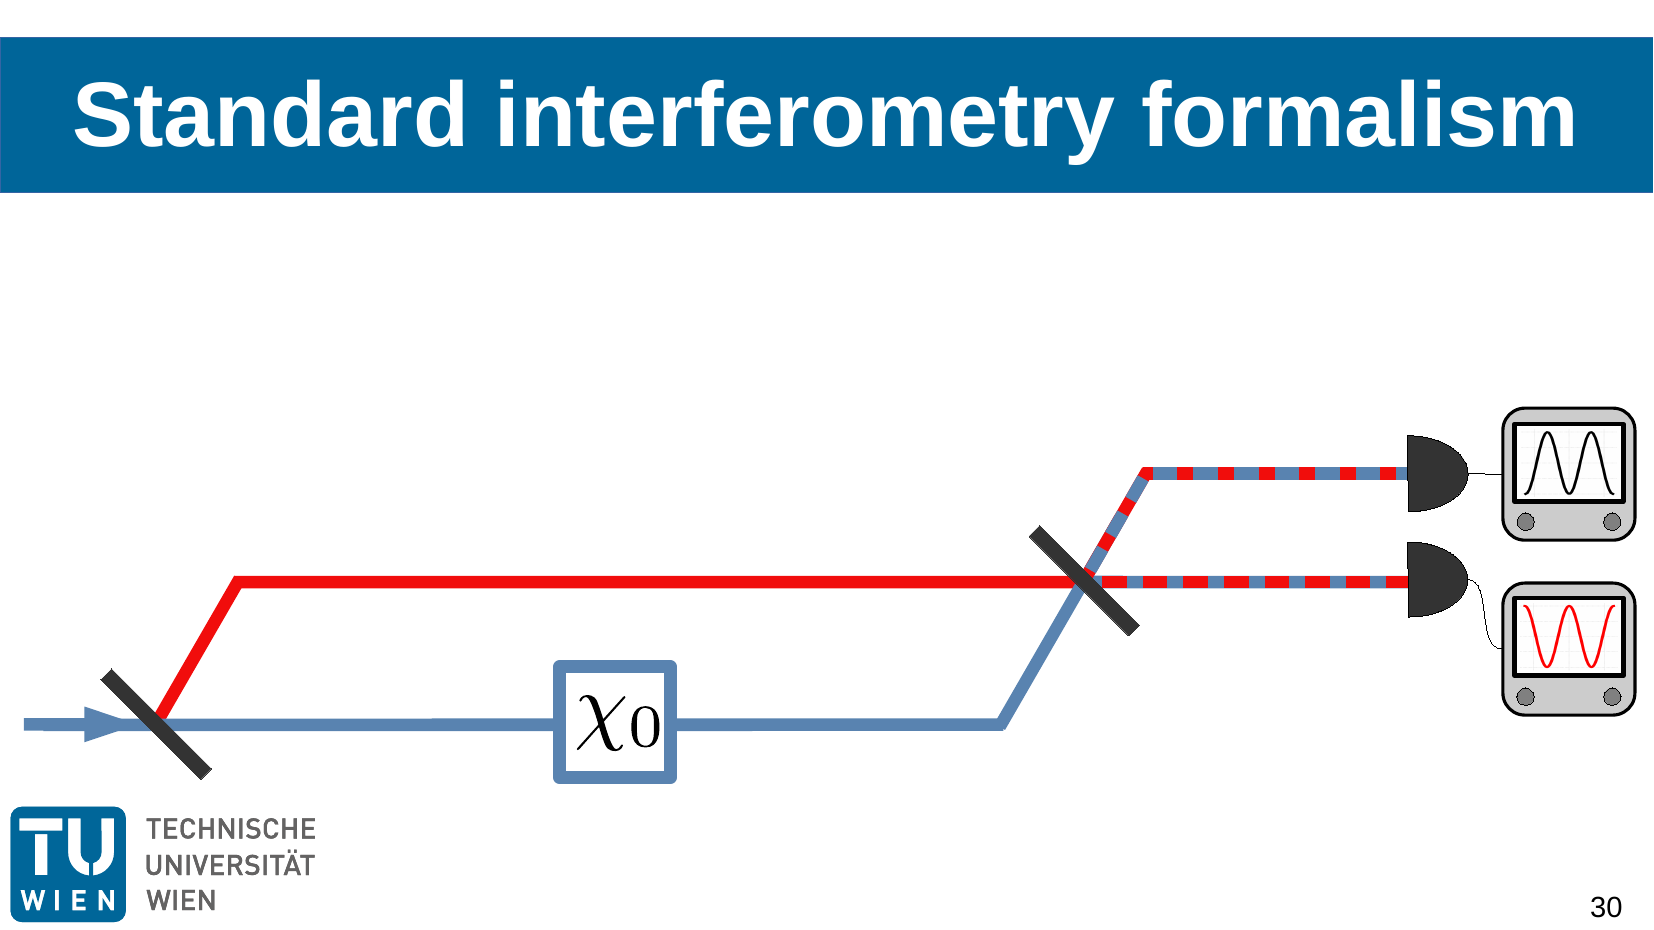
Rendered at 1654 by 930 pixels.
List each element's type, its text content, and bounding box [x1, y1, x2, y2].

text_box [1407, 435, 1469, 512]
text_box [1502, 408, 1635, 541]
text_box [1407, 542, 1468, 618]
picture [1516, 600, 1622, 674]
picture [560, 680, 668, 766]
text_box [1029, 525, 1140, 636]
text_box [100, 668, 212, 780]
picture [1517, 426, 1621, 500]
text_box [559, 666, 671, 778]
title Standard interferometry formalism [0, 37, 1653, 193]
text_box [1502, 583, 1635, 716]
